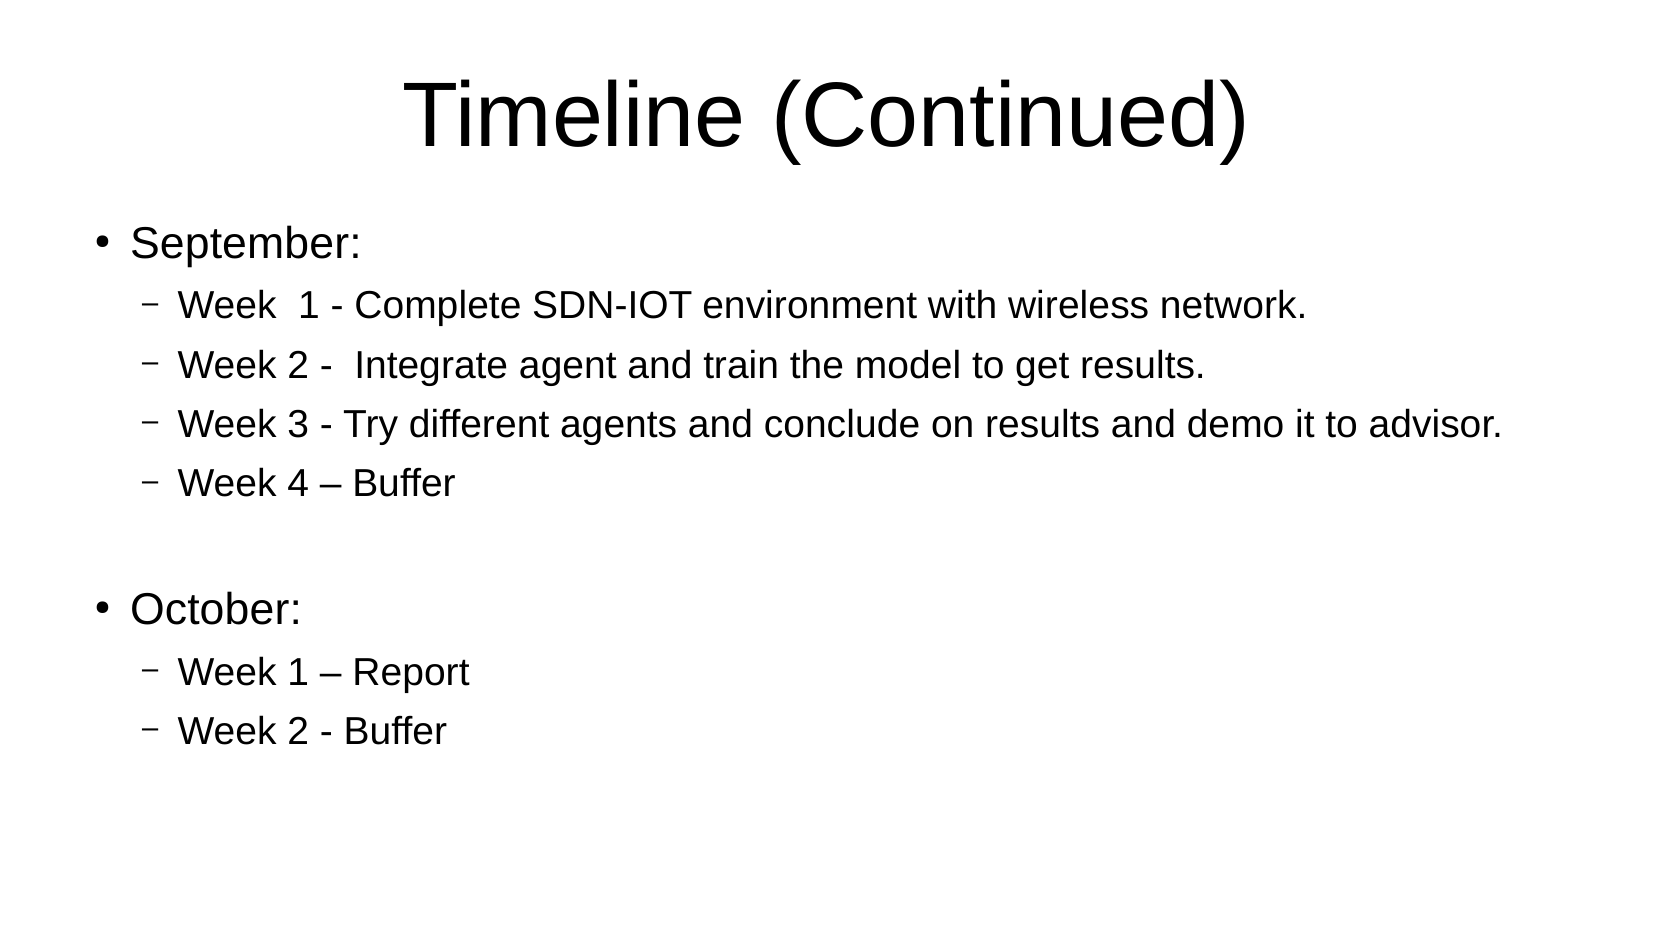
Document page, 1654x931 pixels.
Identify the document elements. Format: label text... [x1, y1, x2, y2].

title Timeline (Continued) [82, 37, 1571, 193]
list September: Week 1 - Complete SDN-IOT environment with wireless network. Week 2 - Integrate agent and train the model to get results. Week 3 - Try different agents and conclude on results and demo it to advisor. Week 4 – Buffer October: Week 1 – Report Week 2 - Buffer [82, 217, 1571, 758]
